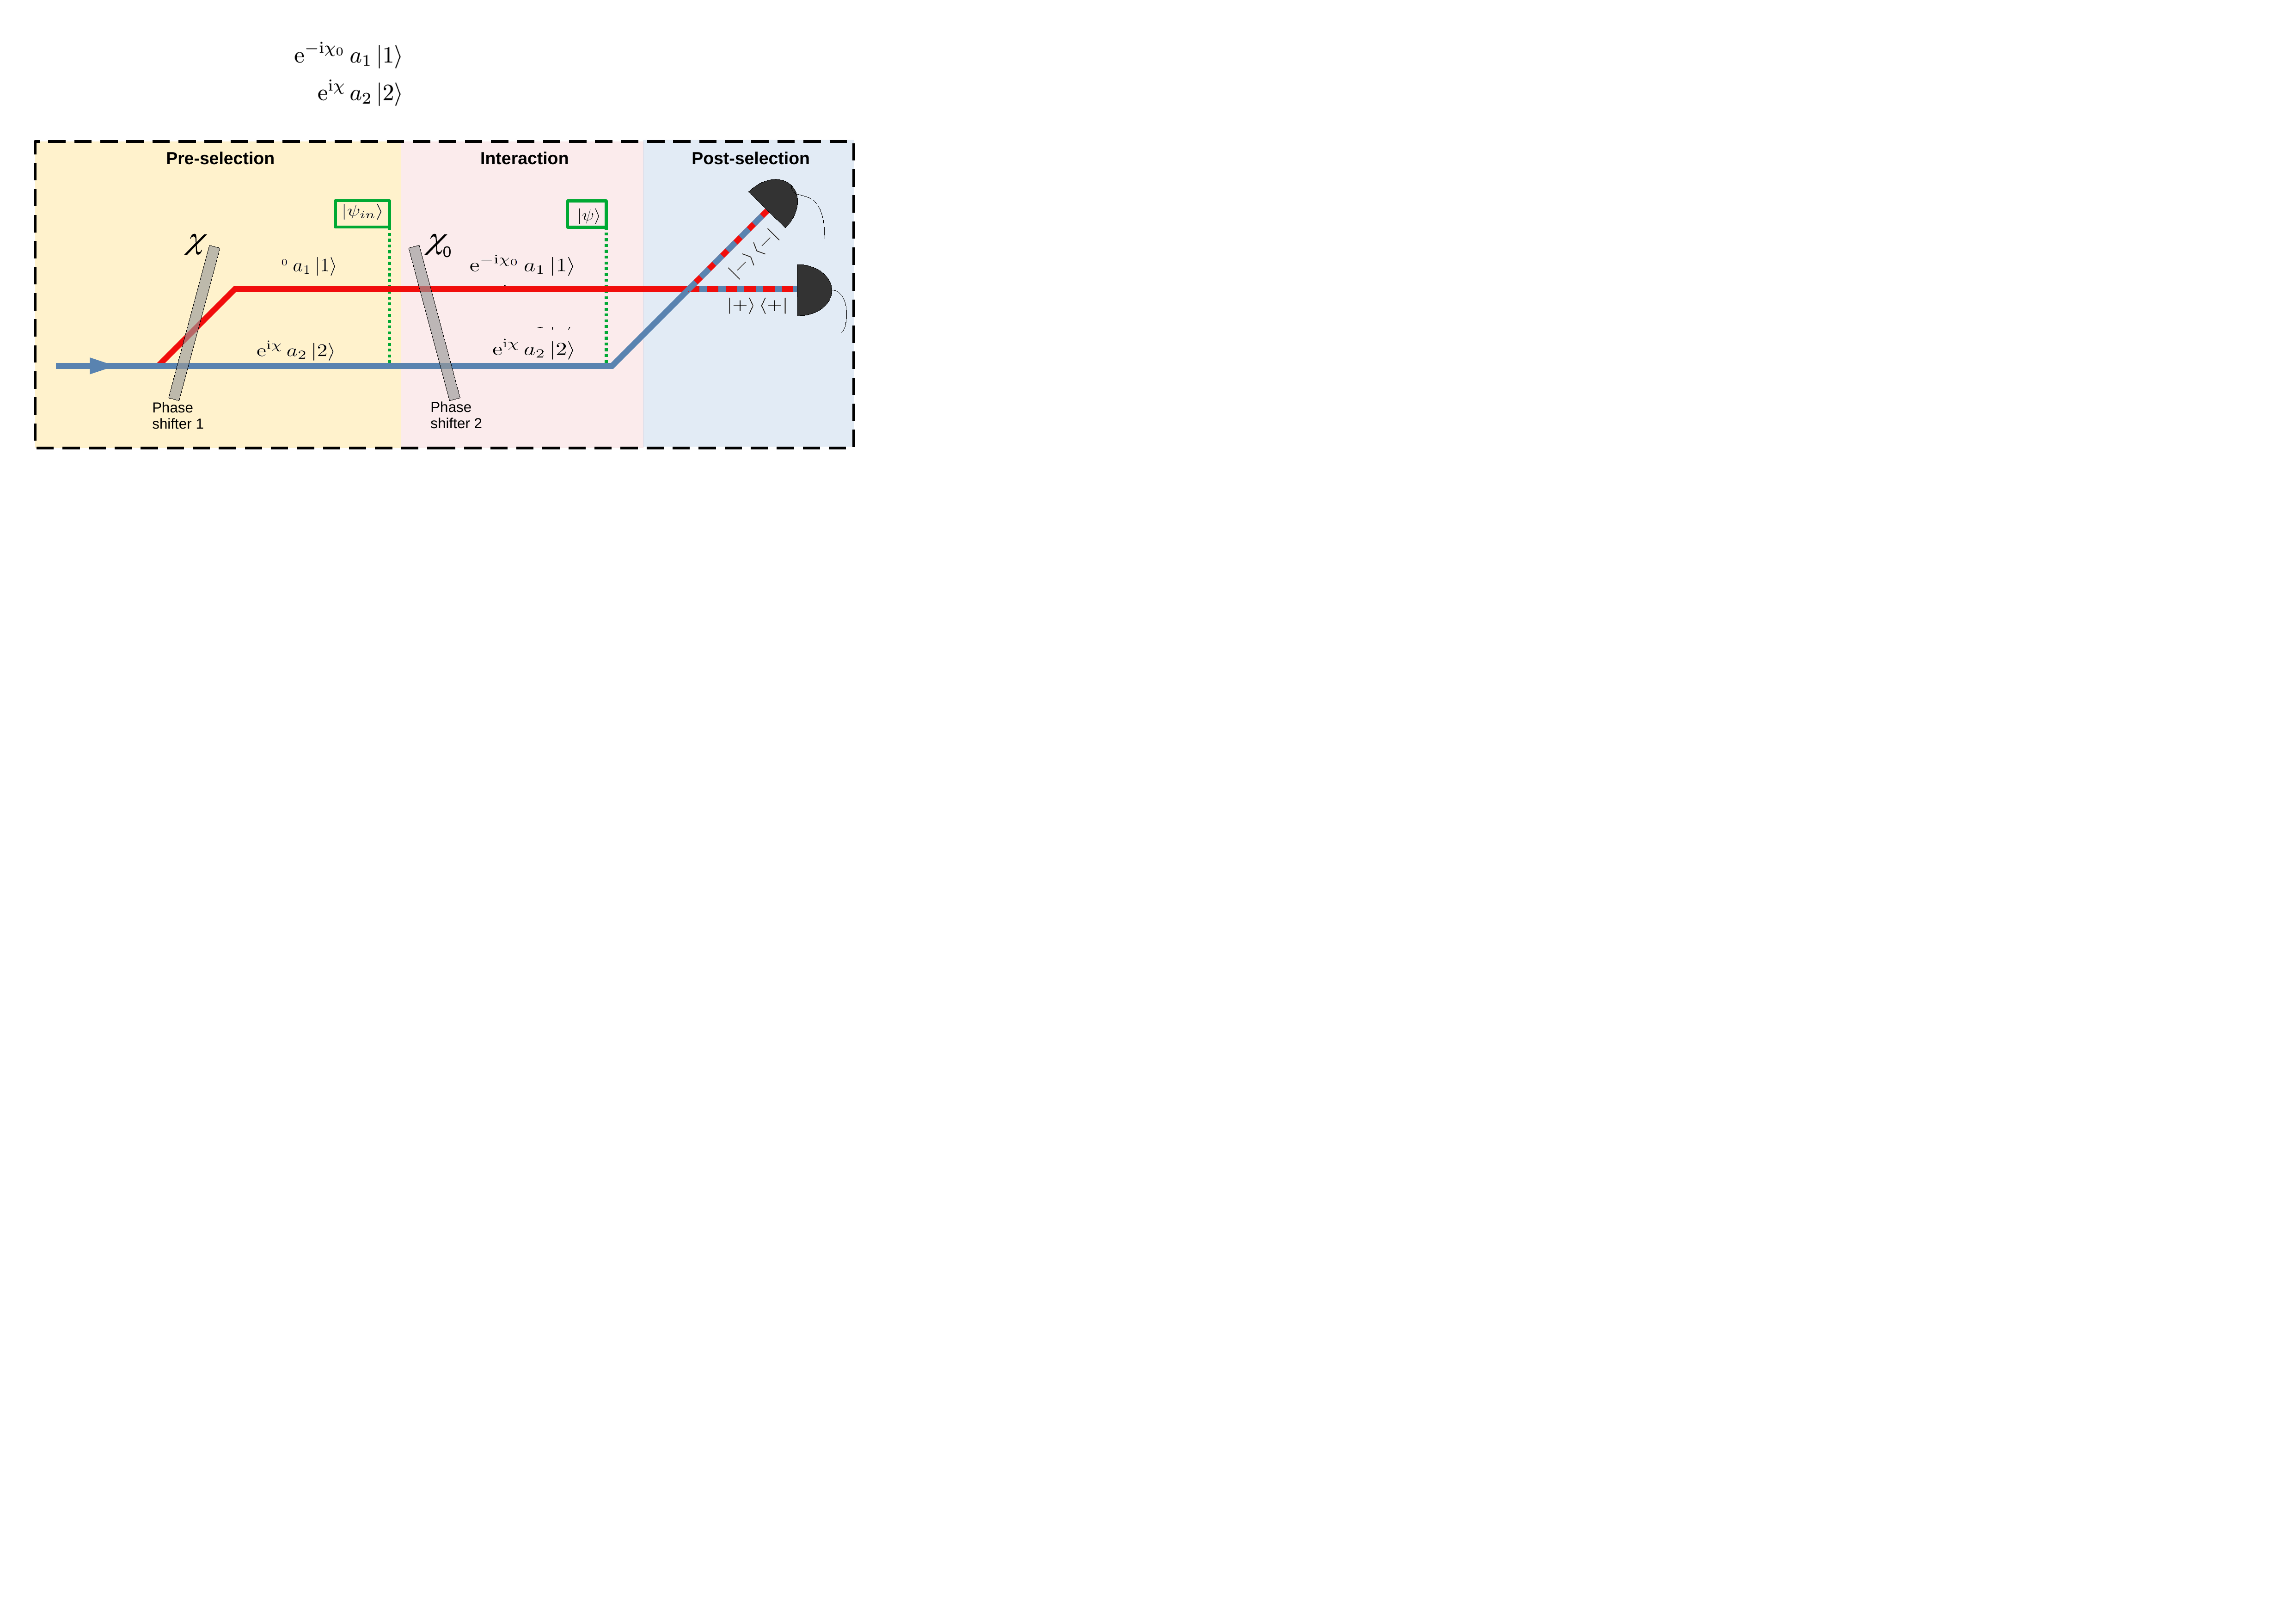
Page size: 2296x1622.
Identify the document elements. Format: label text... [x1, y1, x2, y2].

picture [281, 247, 347, 286]
picture [722, 295, 792, 320]
text_box Pre-selection [159, 145, 282, 172]
text_box [35, 140, 854, 448]
picture [462, 327, 587, 363]
text_box Phase shifter 2 [423, 395, 490, 435]
text_box Phase shifter 1 [145, 396, 211, 436]
picture [462, 247, 587, 286]
picture [717, 218, 786, 286]
picture [283, 32, 409, 112]
picture [574, 203, 604, 226]
picture [248, 332, 347, 363]
text_box Interaction [473, 145, 576, 172]
text_box 0 [436, 240, 459, 264]
picture [341, 202, 386, 226]
text_box Post-selection [685, 145, 817, 172]
